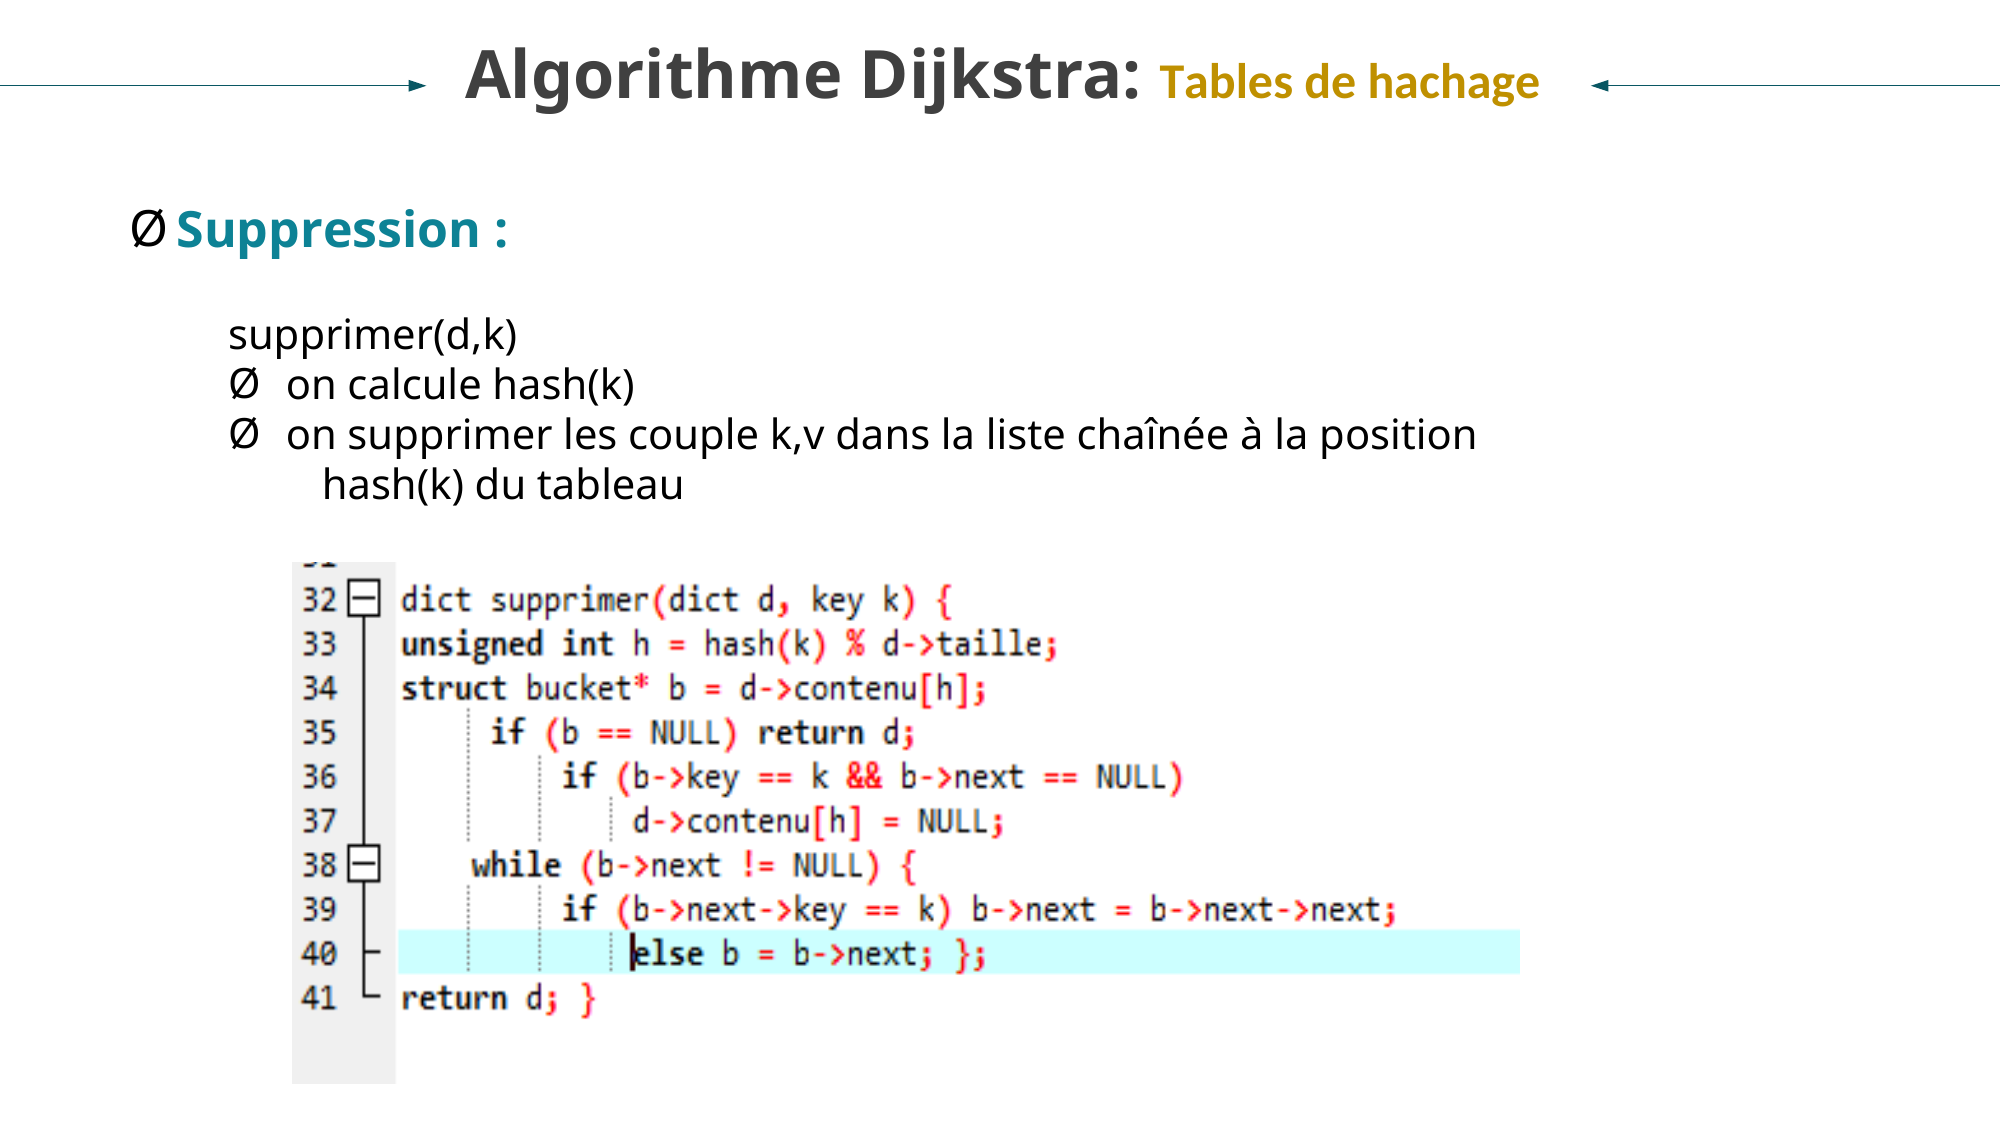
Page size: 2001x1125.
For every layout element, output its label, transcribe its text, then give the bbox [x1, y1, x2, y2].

text_box Suppression : [114, 189, 1560, 266]
text_box Algorithme Dijkstra: Tables de hachage [267, 41, 1750, 115]
picture [292, 562, 1520, 1084]
text_box supprimer(d,k) on calcule hash(k) on supprimer les couple k,v dans la liste chaînée à la position hash(k) du tableau [213, 299, 1591, 518]
